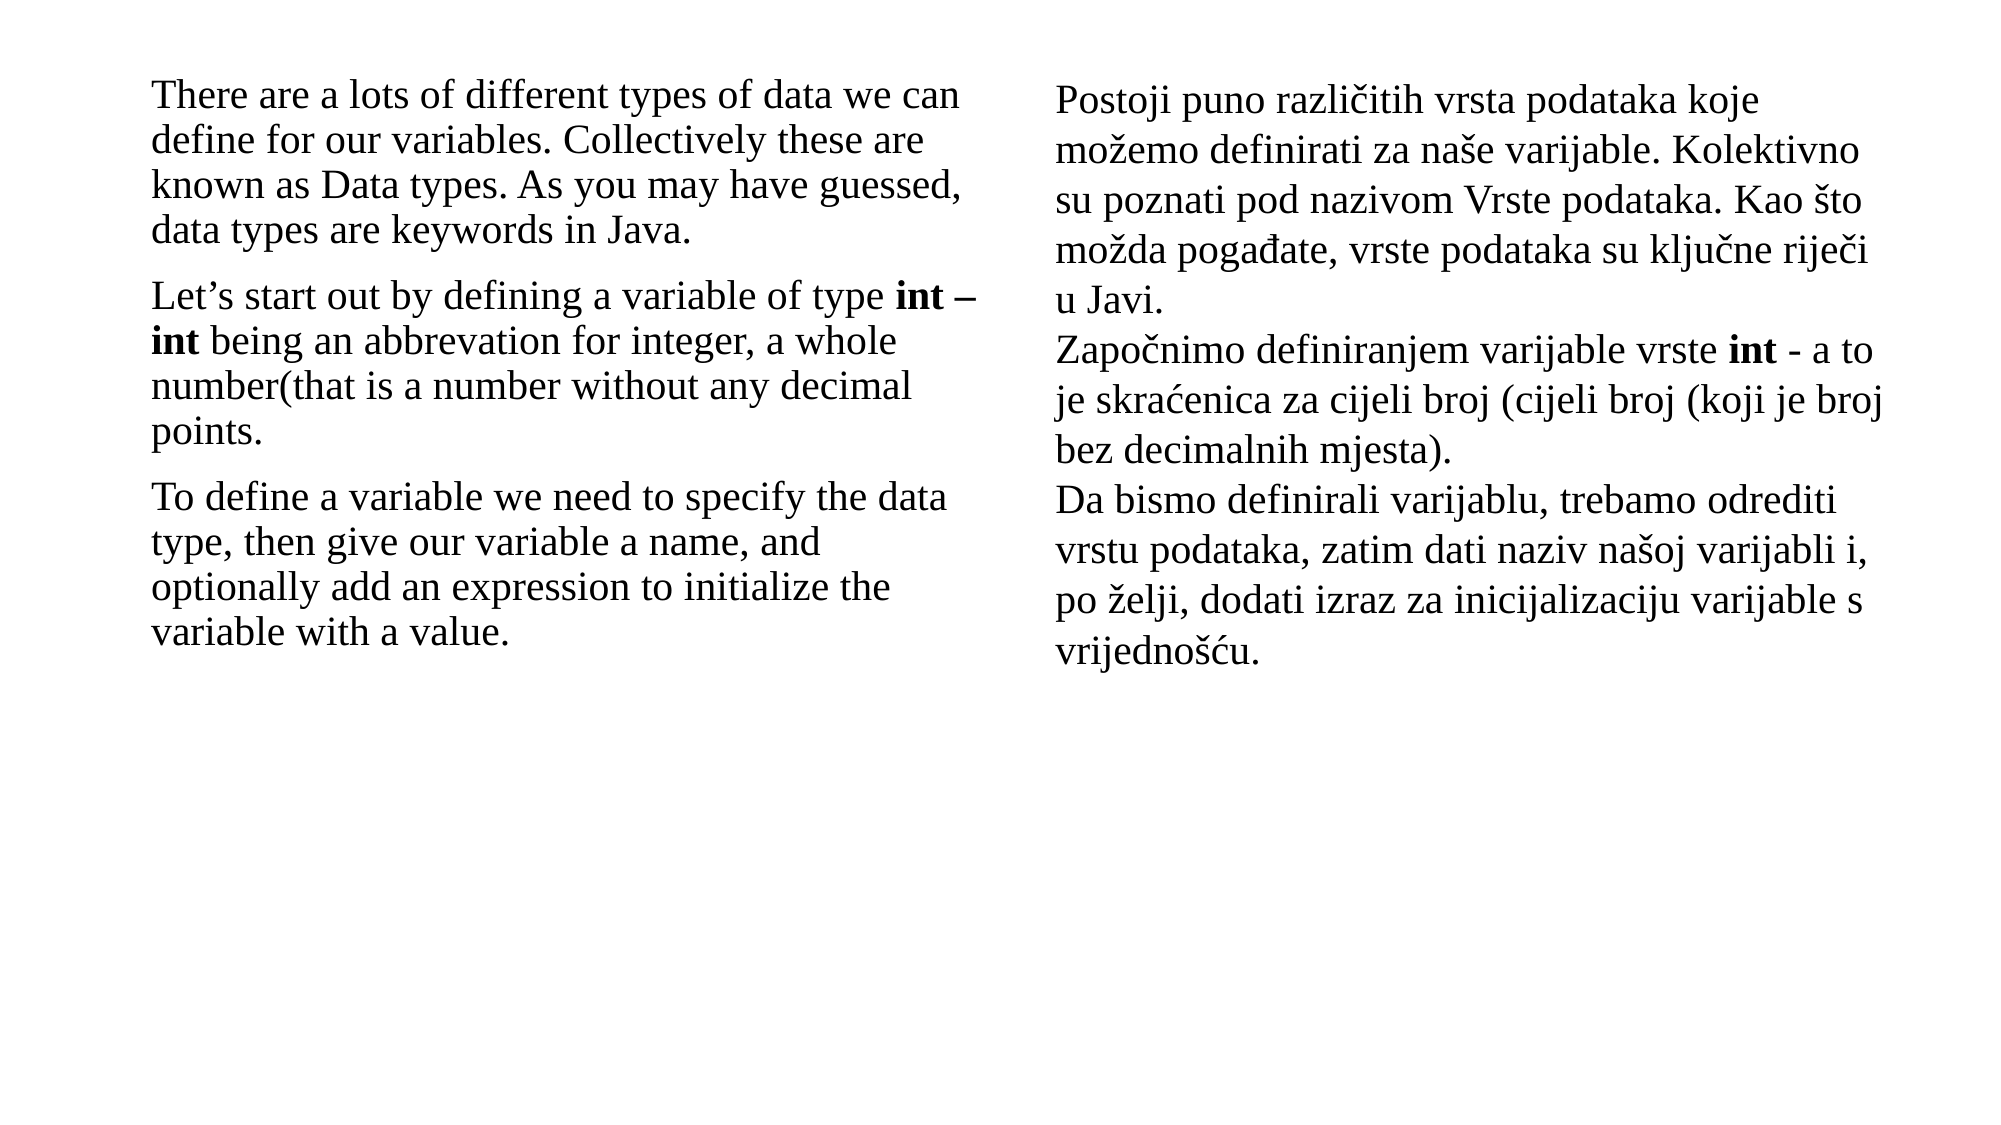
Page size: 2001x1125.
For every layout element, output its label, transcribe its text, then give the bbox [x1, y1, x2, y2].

text_box Postoji puno različitih vrsta podataka koje možemo definirati za naše varijable. Kolektivno su poznati pod nazivom Vrste podataka. Kao što možda pogađate, vrste podataka su ključne riječi u Javi. Započnimo definiranjem varijable vrste int - a to je skraćenica za cijeli broj (cijeli broj (koji je broj bez decimalnih mjesta). Da bismo definirali varijablu, trebamo odrediti vrstu podataka, zatim dati naziv našoj varijabli i, po želji, dodati izraz za inicijalizaciju varijable s vrijednošću. [1040, 64, 1905, 686]
list There are a lots of different types of data we can define for our variables. Collectively these are known as Data types. As you may have guessed, data types are keywords in Java. Let’s start out by defining a variable of type int – int being an abbrevation for integer, a whole number(that is a number without any decimal points. To define a variable we need to specify the data type, then give our variable a name, and optionally add an expression to initialize the variable with a value. [136, 64, 1000, 686]
